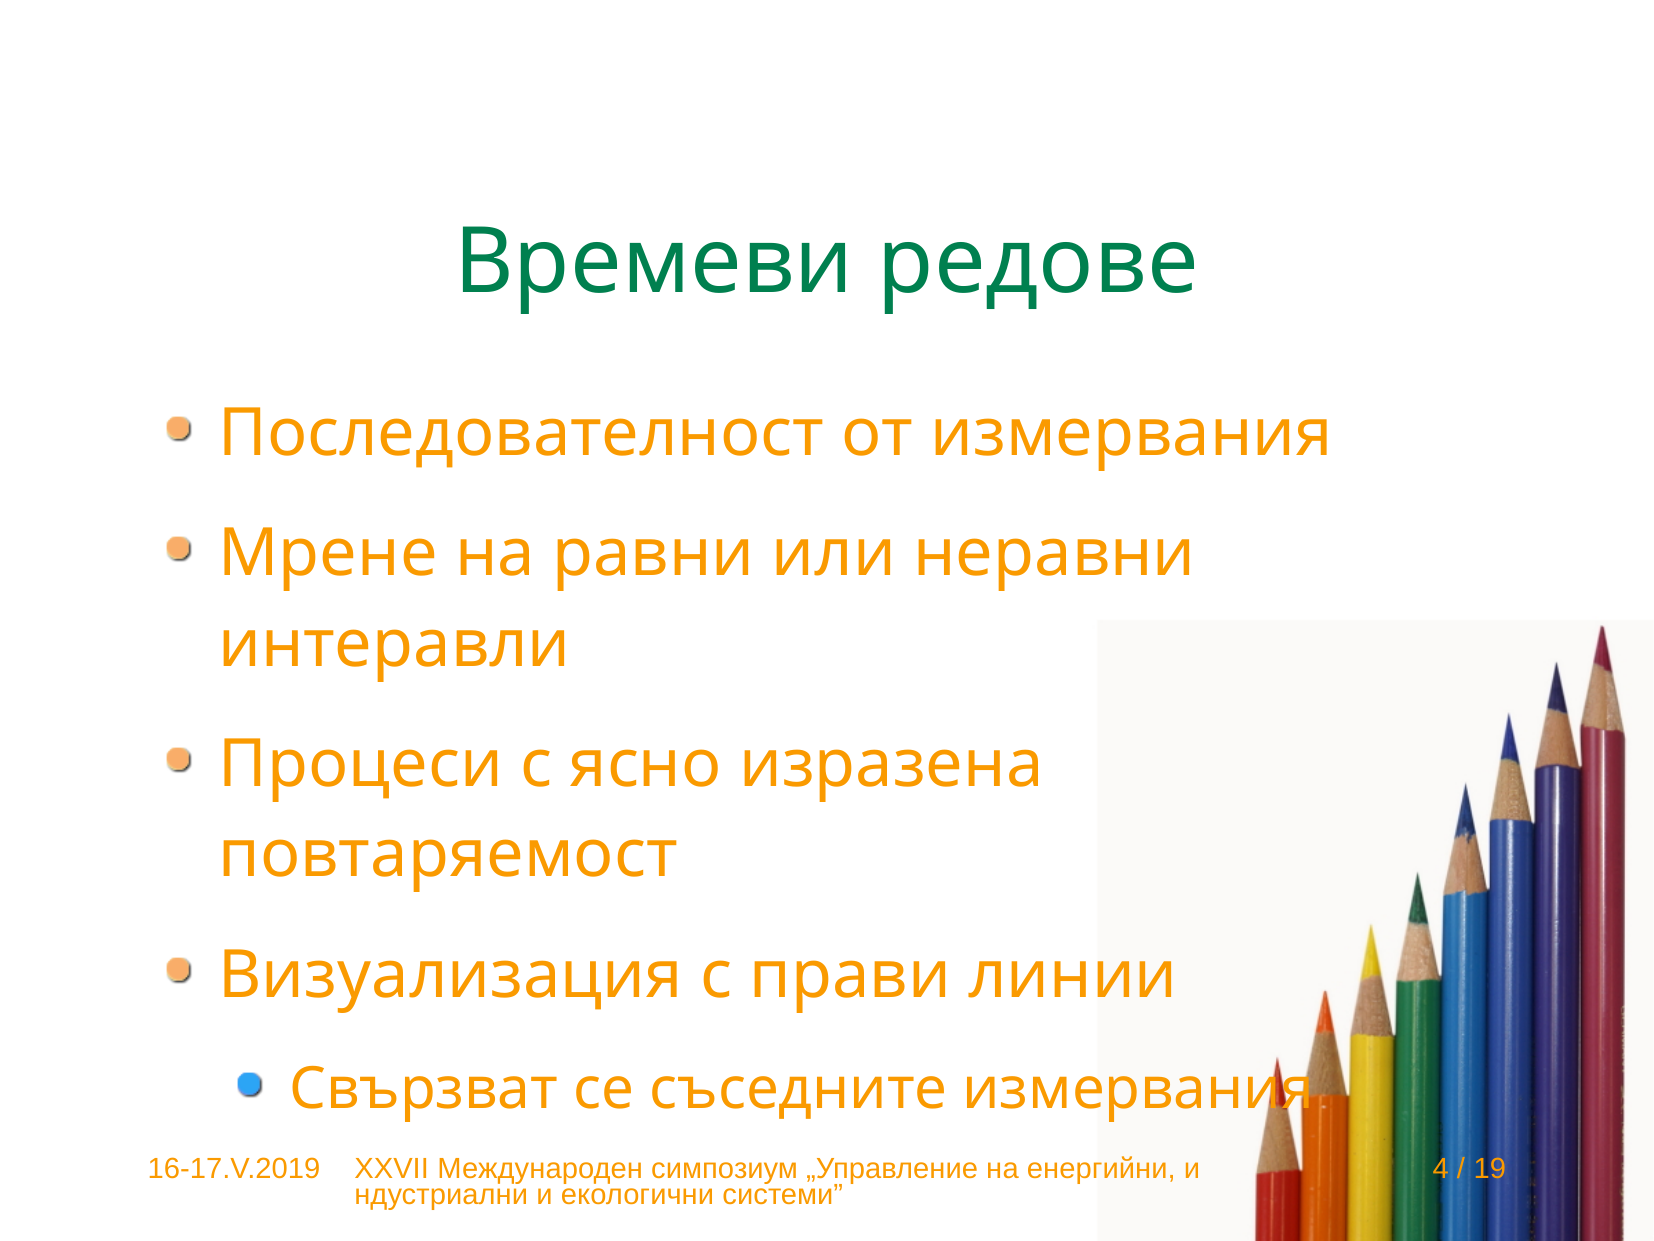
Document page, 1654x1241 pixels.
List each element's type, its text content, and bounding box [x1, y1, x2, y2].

title Времеви редове [147, 153, 1506, 361]
picture [0, 0, 1654, 1241]
list Последователност от измервания Мрене на равни или неравни интеравли Процеси с ясно изразена повтаряемост Визуализация с прави линии Свързват се съседните измервания [147, 383, 1506, 1104]
